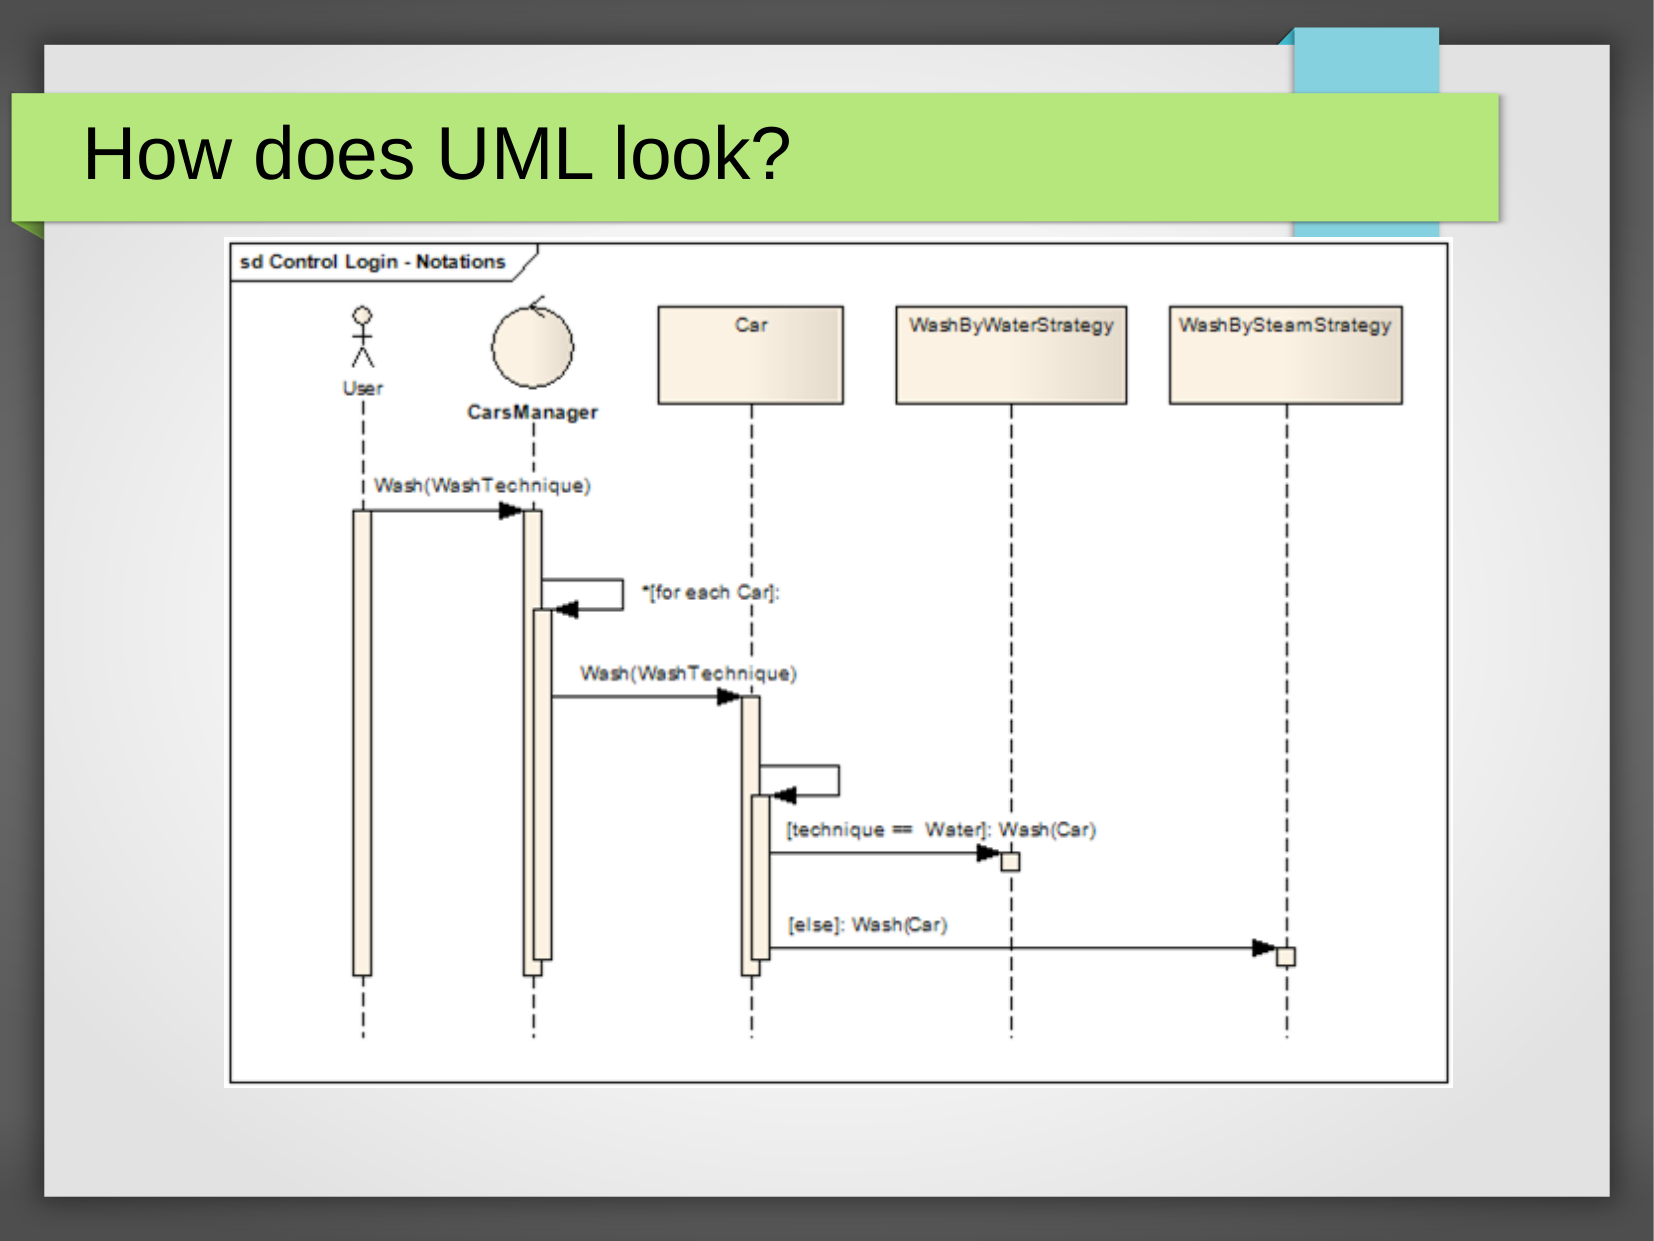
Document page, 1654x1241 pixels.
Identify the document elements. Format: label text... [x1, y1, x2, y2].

title How does UML look? [82, 94, 1264, 213]
picture [0, 0, 1654, 1241]
